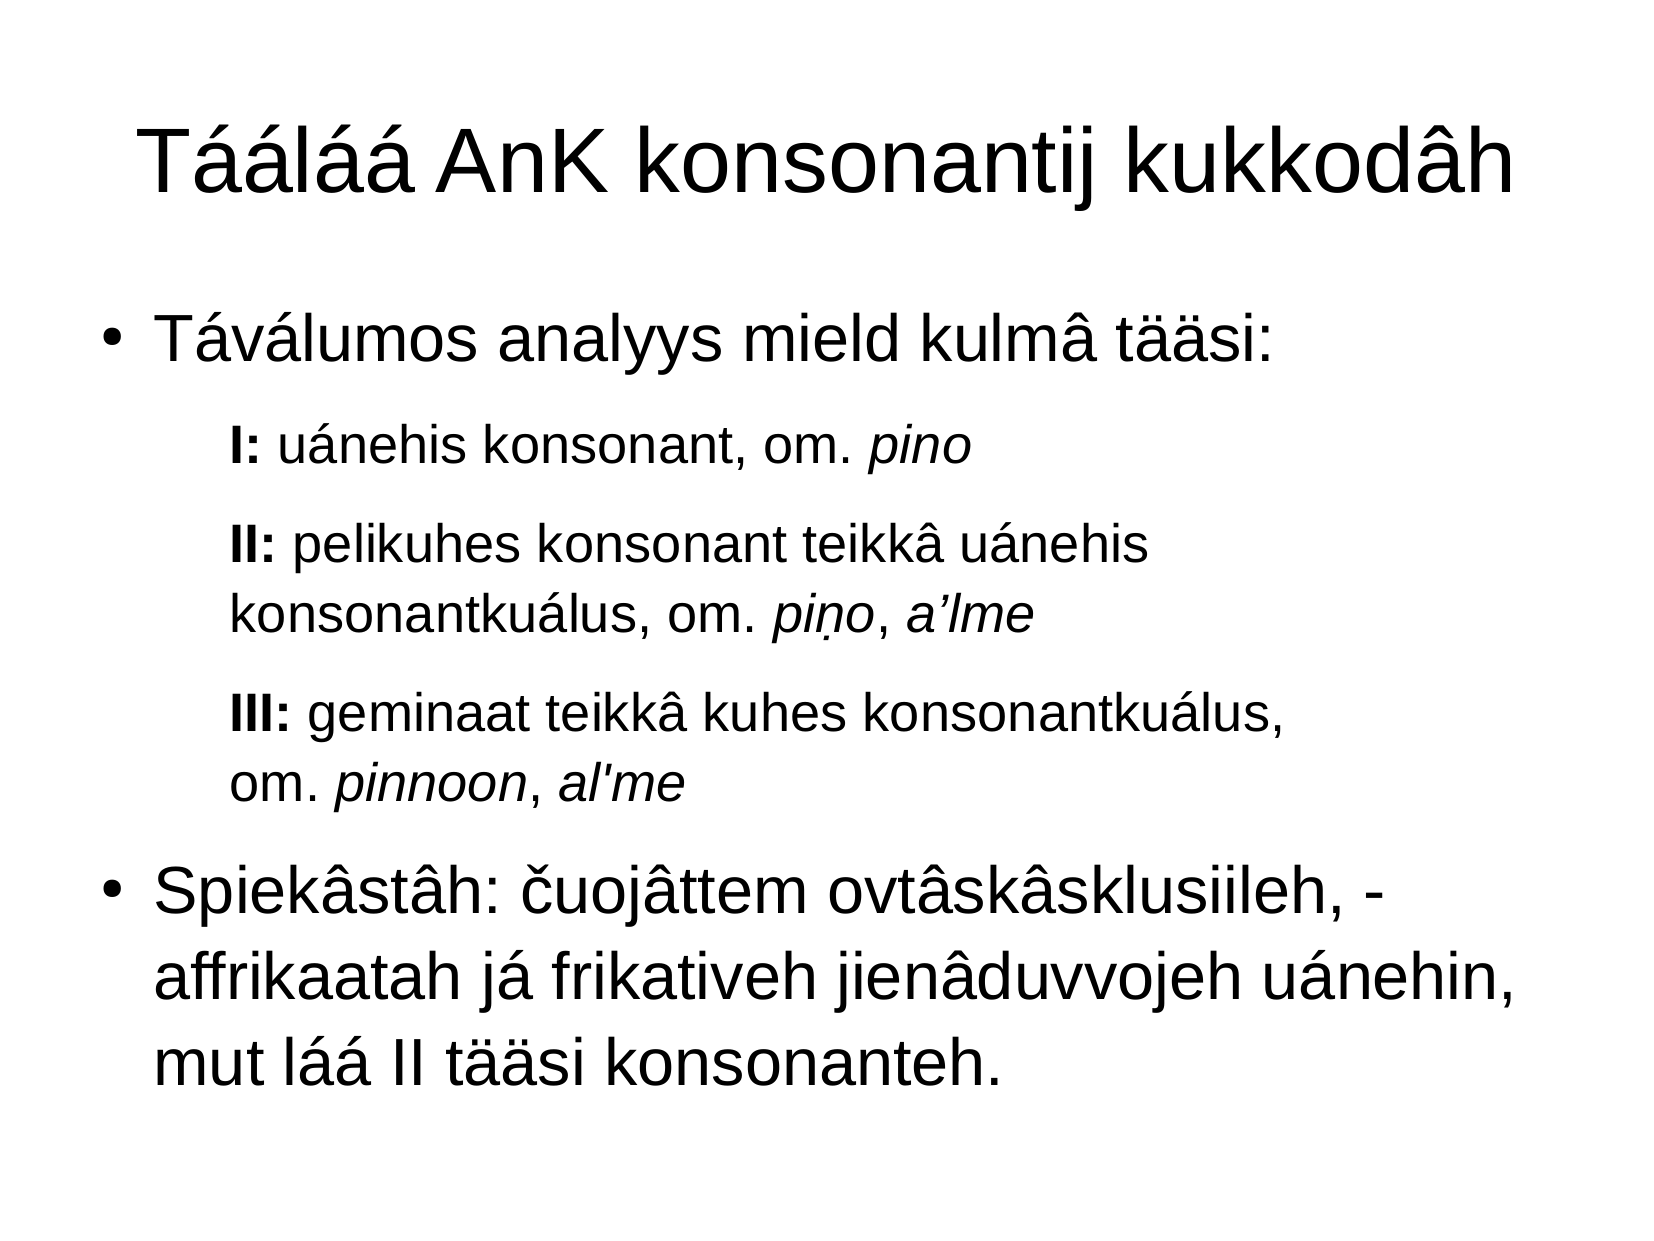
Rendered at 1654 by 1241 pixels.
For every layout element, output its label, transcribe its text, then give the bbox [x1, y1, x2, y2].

list Táválumos analyys mield kulmâ tääsi: I: uánehis konsonant, om. pino II: pelikuhes konsonant teikkâ uánehis konsonantkuálus, om. piṇo, a’lme III: geminaat teikkâ kuhes konsonantkuálus, om. pinnoon, al'me Spiekâstâh: čuojâttem ovtâskâsklusiileh, -affrikaatah já frikativeh jienâduvvojeh uánehin, mut láá II tääsi konsonanteh. [82, 290, 1571, 1111]
title Tááláá AnK konsonantij kukkodâh [82, 49, 1571, 257]
